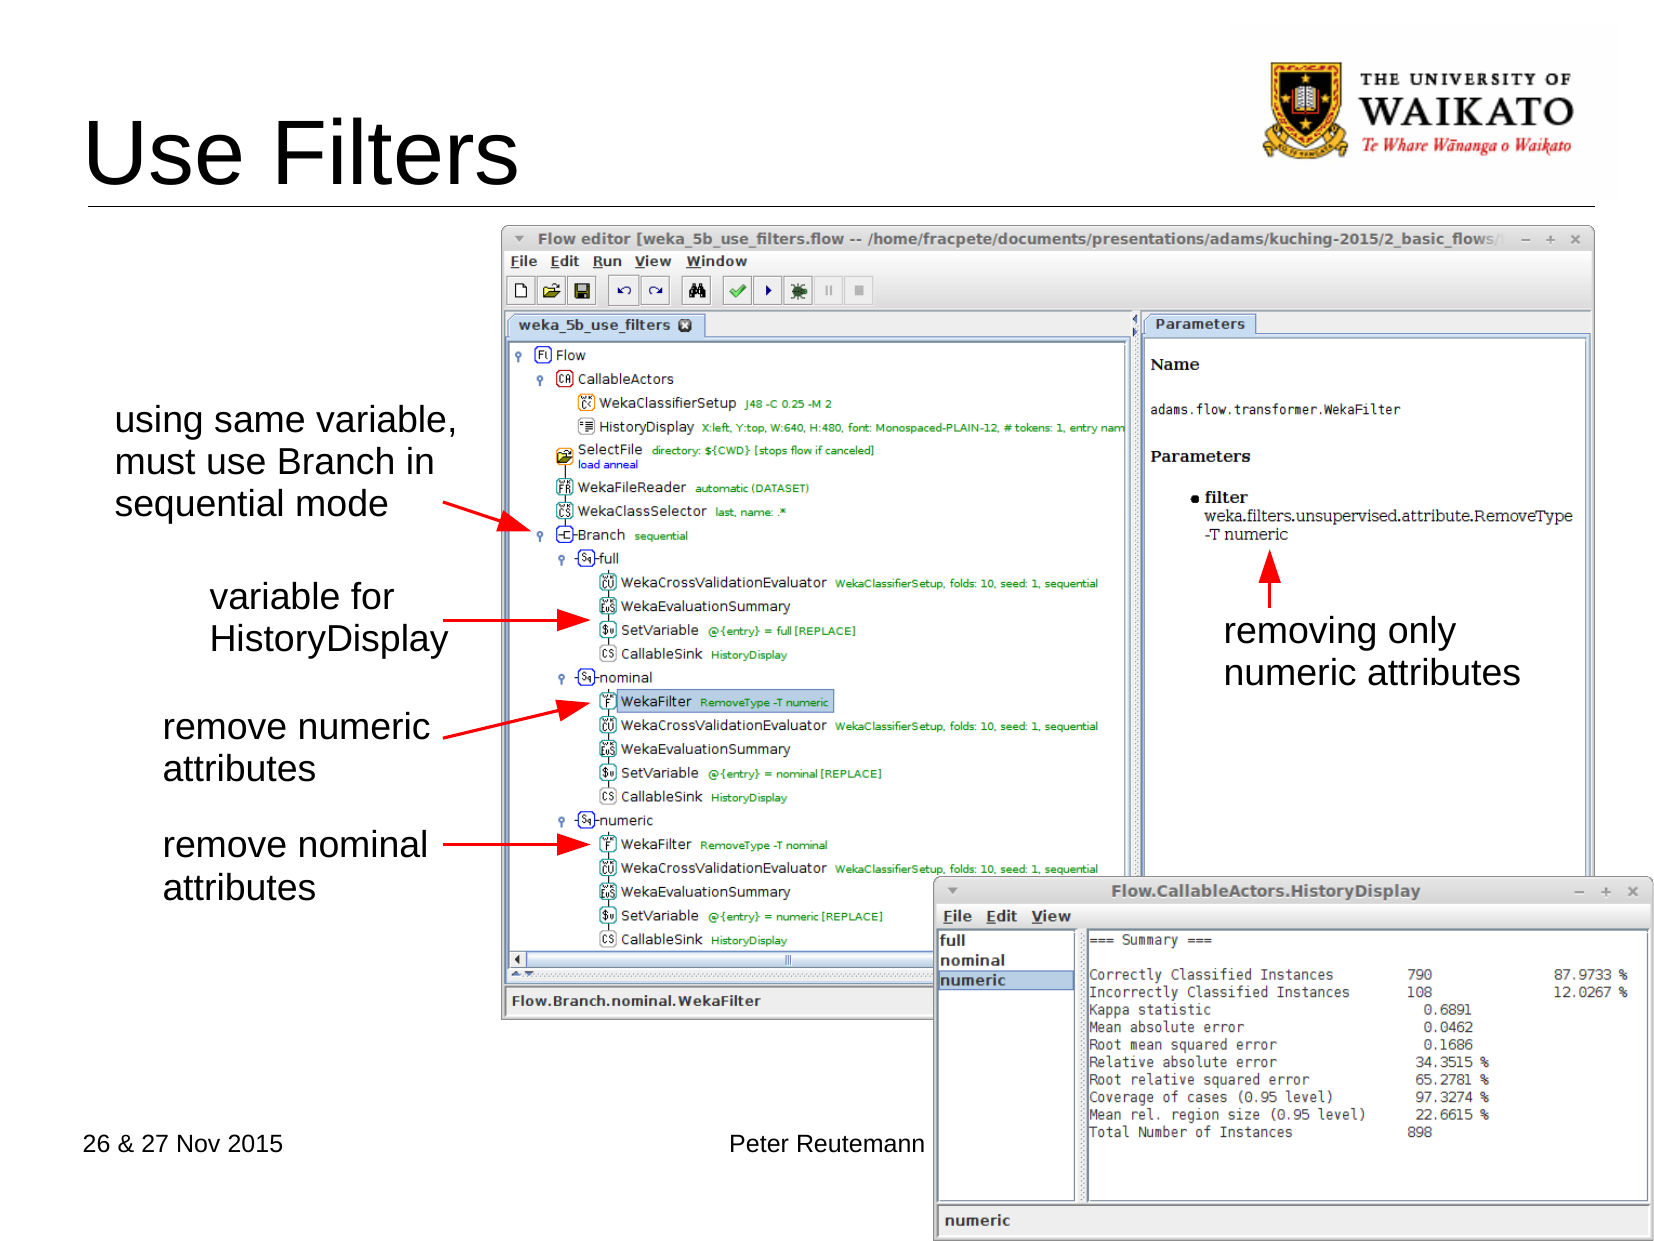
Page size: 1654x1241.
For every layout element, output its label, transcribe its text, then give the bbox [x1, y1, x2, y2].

text_box remove numeric attributes [147, 698, 446, 798]
picture [501, 225, 1654, 1241]
picture [1228, 24, 1619, 201]
title Use Filters [82, 49, 1571, 257]
text_box using same variable, must use Branch in sequential mode [99, 390, 473, 532]
text_box remove nominal attributes [147, 816, 444, 945]
text_box removing only numeric attributes [1208, 602, 1537, 702]
text_box variable for HistoryDisplay [194, 568, 464, 668]
